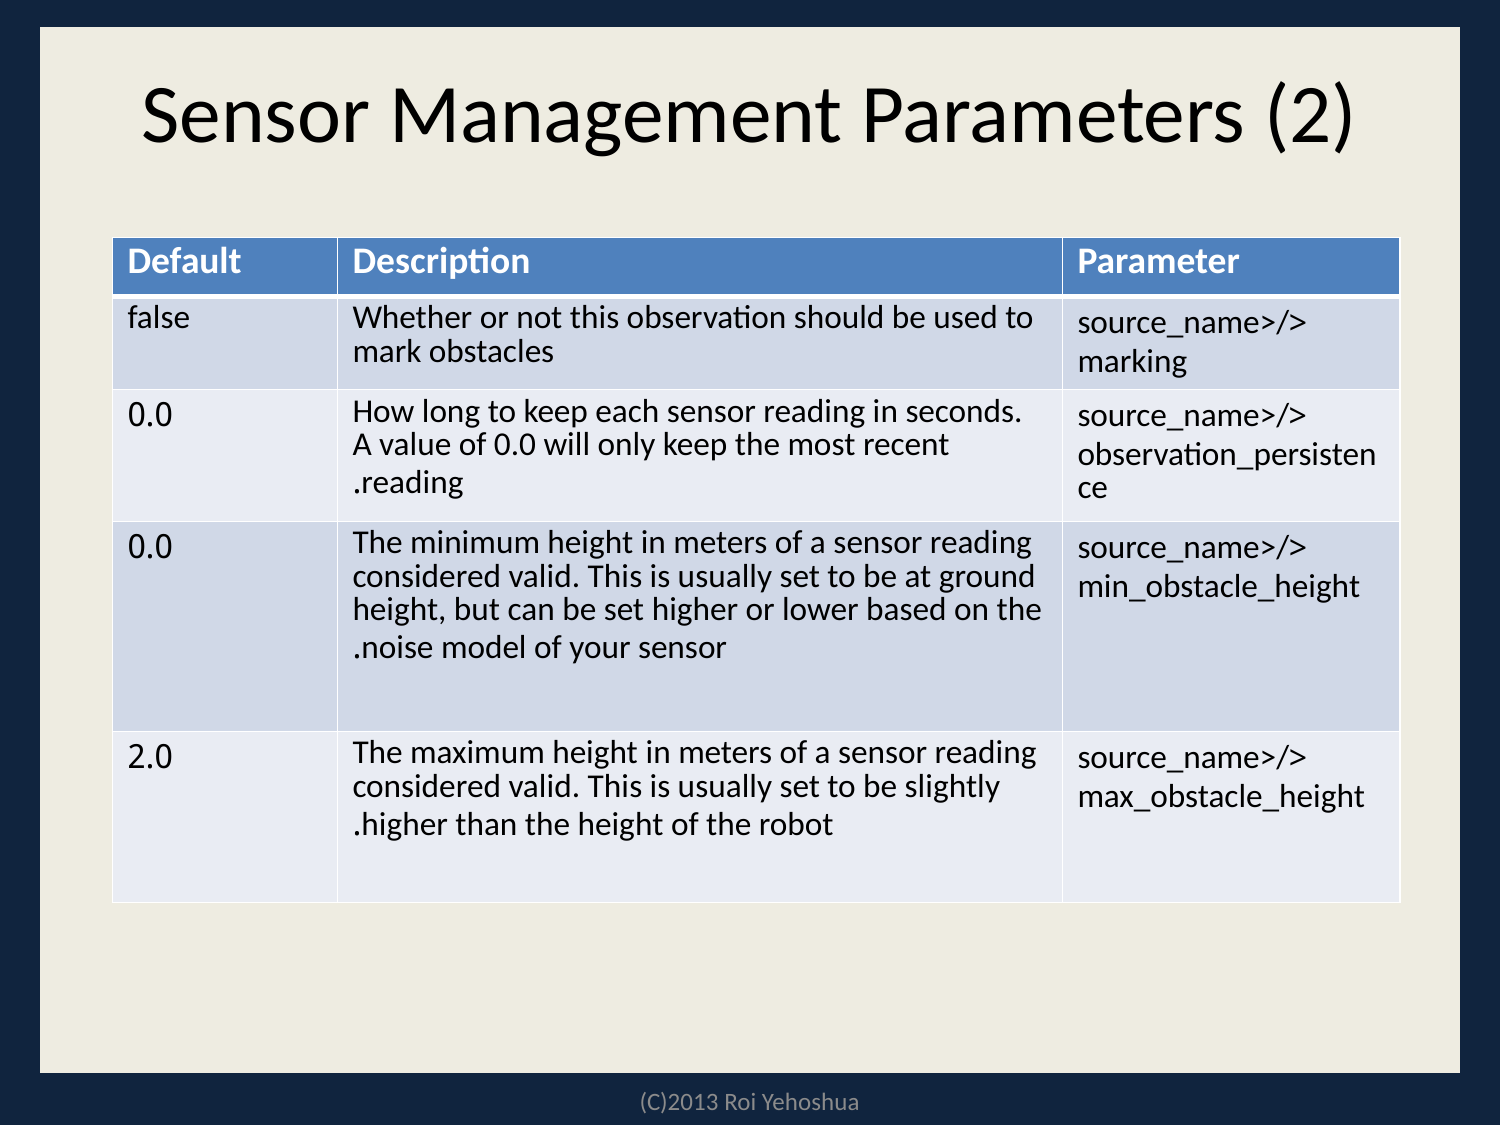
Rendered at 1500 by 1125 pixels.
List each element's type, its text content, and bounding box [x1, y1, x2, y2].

table_header Default [113, 238, 337, 294]
table_cell <source_name>/observation_persistence [1063, 390, 1399, 521]
table_cell <source_name>/max_obstacle_height [1063, 732, 1399, 902]
table_header Parameter [1063, 238, 1399, 294]
table_cell The minimum height in meters of a sensor reading considered valid. This is usually set to be at ground height, but can be set higher or lower based on the noise model of your sensor. [338, 522, 1062, 731]
table_cell How long to keep each sensor reading in seconds. A value of 0.0 will only keep the most recent reading. [338, 390, 1062, 521]
footer (C)2013 Roi Yehoshua [512, 1074, 988, 1125]
table_header Description [338, 238, 1062, 294]
table_cell <source_name>/marking [1063, 299, 1399, 389]
table_cell The maximum height in meters of a sensor reading considered valid. This is usually set to be slightly higher than the height of the robot. [338, 732, 1062, 902]
table_cell 0.0 [113, 390, 337, 521]
table_cell Whether or not this observation should be used to mark obstacles [338, 299, 1062, 389]
title Sensor Management Parameters (2) [37, 31, 1463, 188]
table_cell 0.0 [113, 522, 337, 731]
table_cell 2.0 [113, 732, 337, 902]
table_cell <source_name>/min_obstacle_height [1063, 522, 1399, 731]
table_cell false [113, 299, 337, 389]
